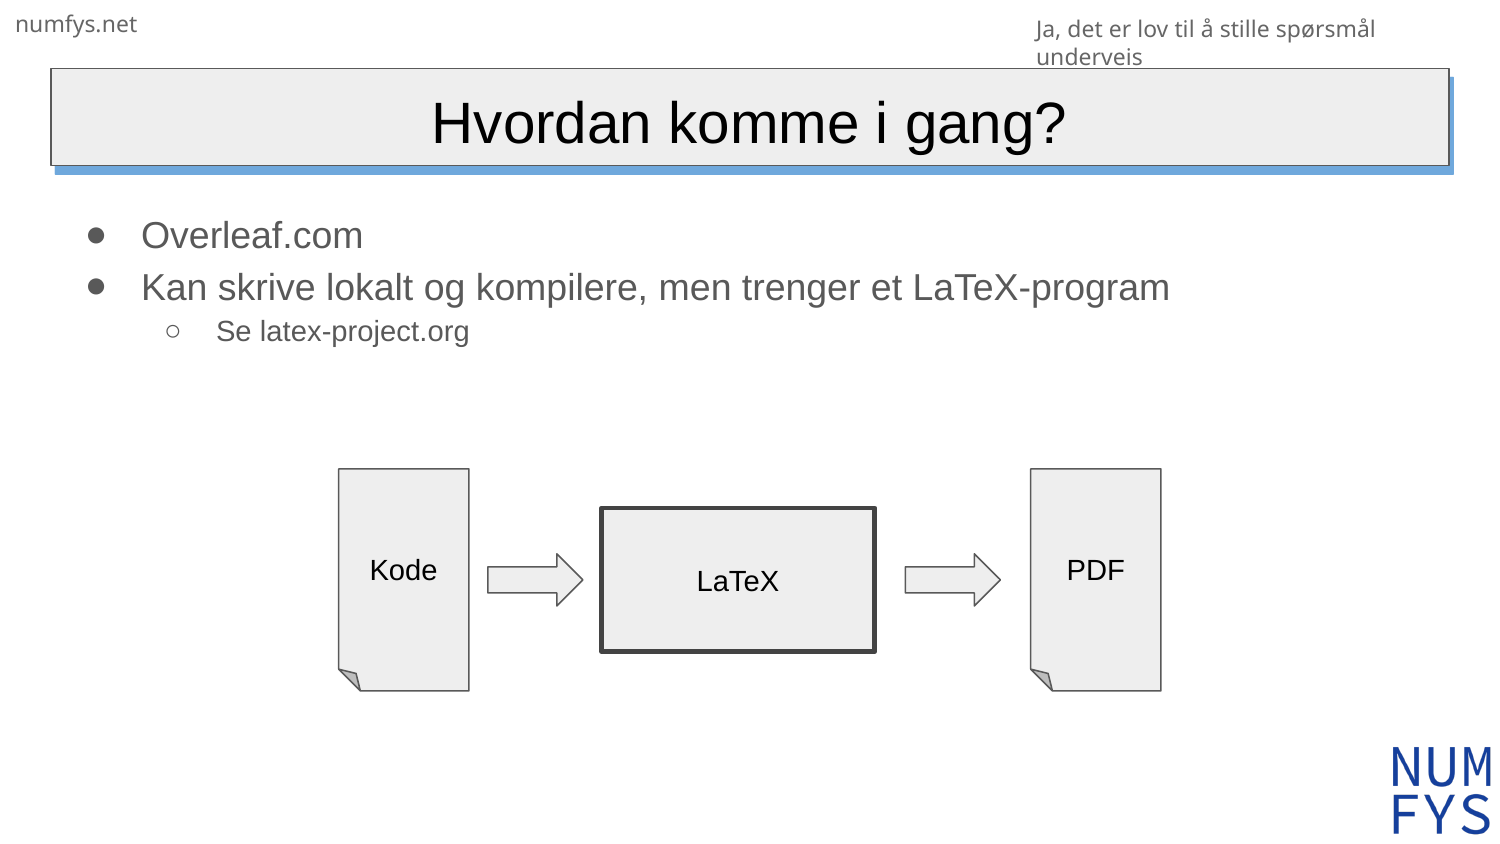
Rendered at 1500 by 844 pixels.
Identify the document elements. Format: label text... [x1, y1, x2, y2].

title Hvordan komme i gang? [51, 70, 1449, 165]
picture [1383, 737, 1500, 844]
text_box [487, 553, 583, 606]
text_box PDF [1030, 468, 1161, 691]
list Overleaf.com Kan skrive lokalt og kompilere, men trenger et LaTeX-program Se latex-project.org [51, 189, 1449, 750]
text_box [905, 553, 1001, 606]
text_box LaTeX [601, 507, 875, 652]
text_box Kode [338, 468, 469, 691]
